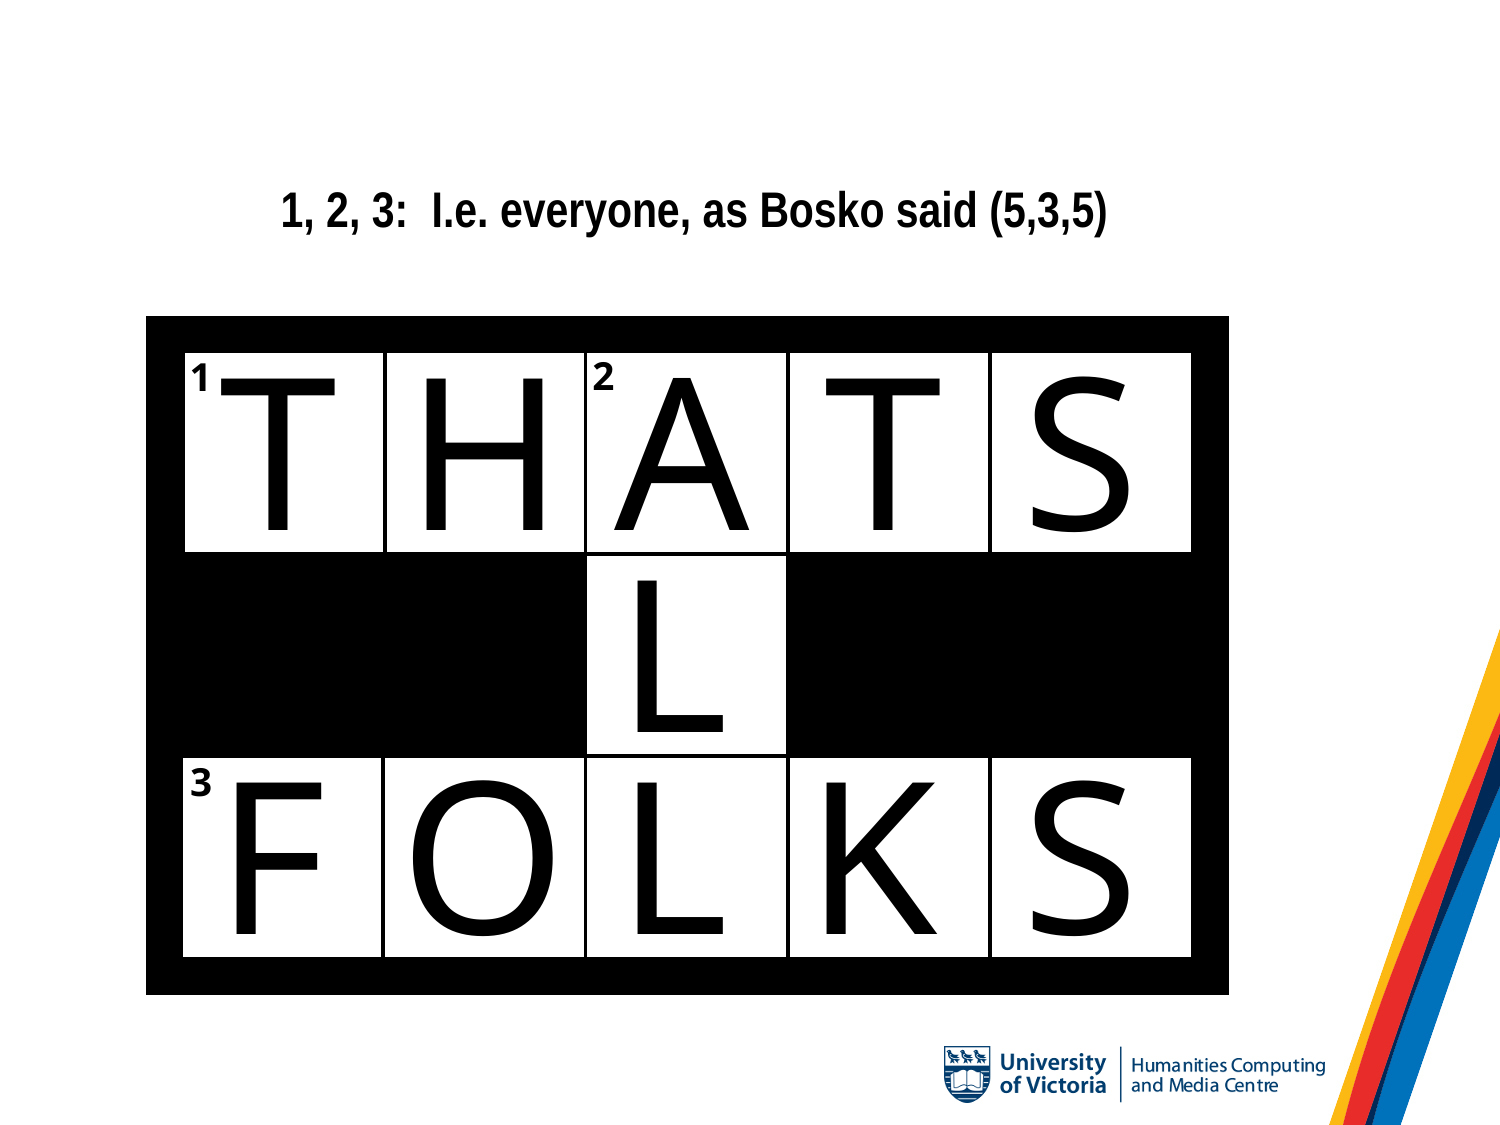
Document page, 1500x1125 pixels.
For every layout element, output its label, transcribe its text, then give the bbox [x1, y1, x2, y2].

title 1, 2, 3: I.e. everyone, as Bosko said (5,3,5) [181, 115, 1209, 304]
picture [0, 0, 1500, 1125]
